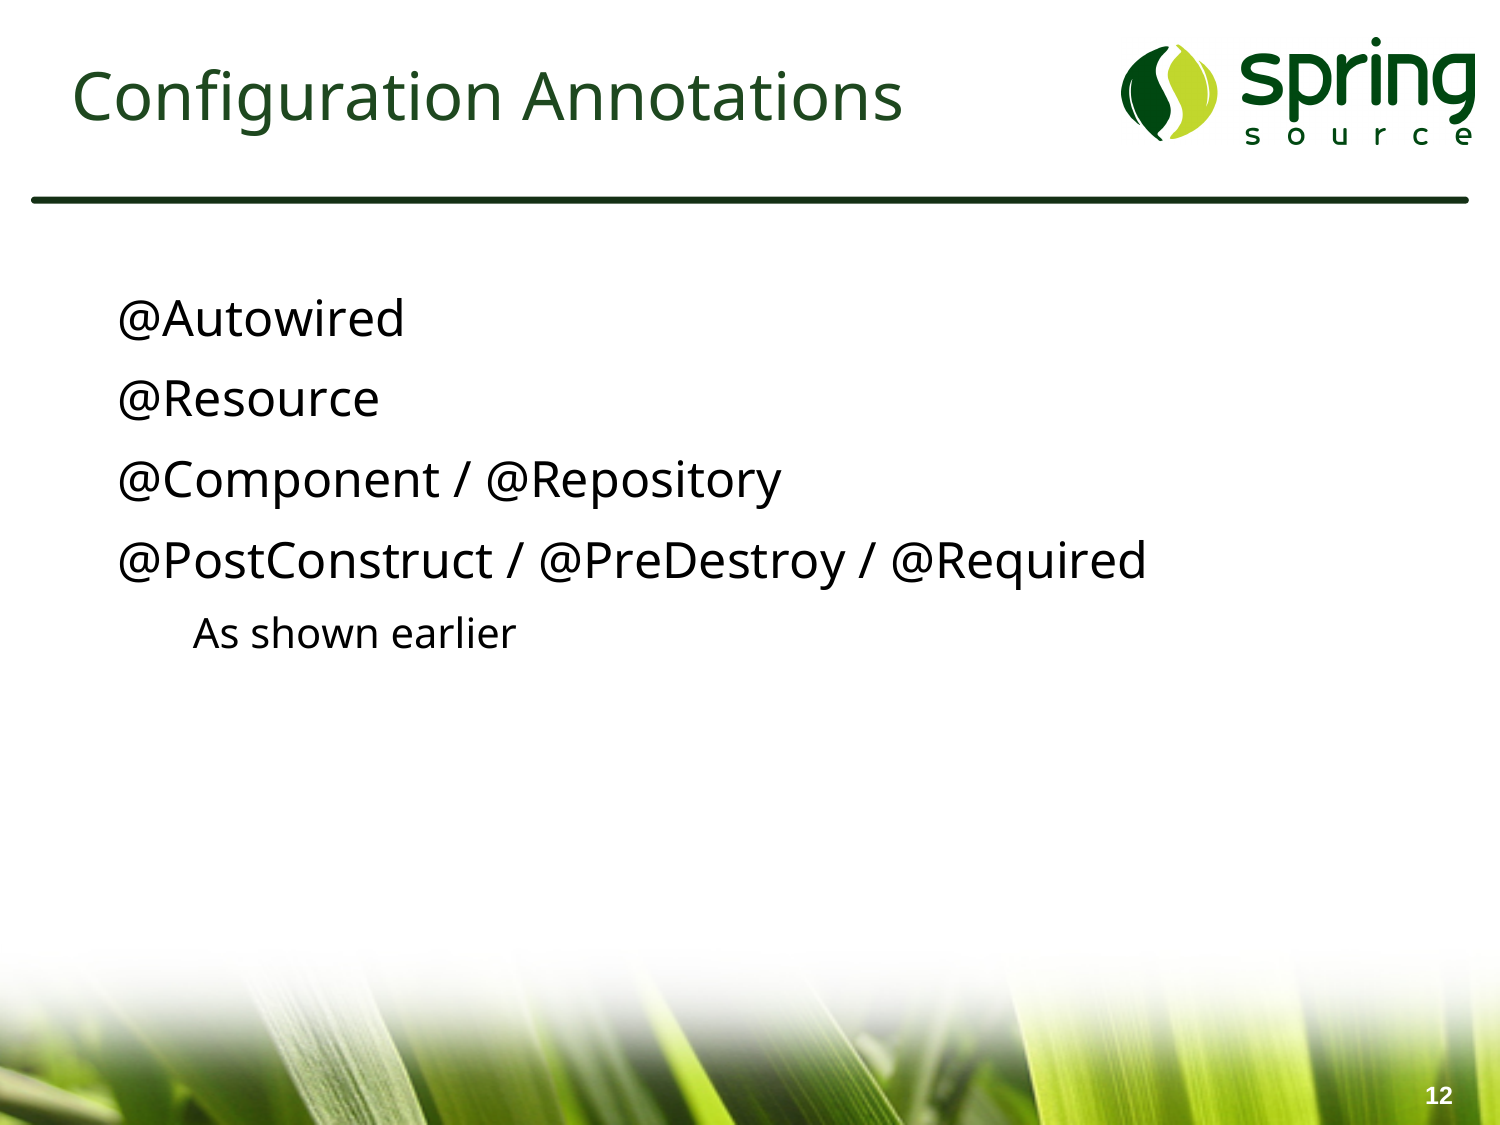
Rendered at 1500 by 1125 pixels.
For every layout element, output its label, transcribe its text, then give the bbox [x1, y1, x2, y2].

picture [0, 944, 1500, 1125]
title Configuration Annotations [56, 13, 1089, 176]
list @Autowired @Resource @Component / @Repository @PostConstruct / @PreDestroy / @Required As shown earlier [103, 275, 1394, 938]
picture [1121, 37, 1475, 145]
